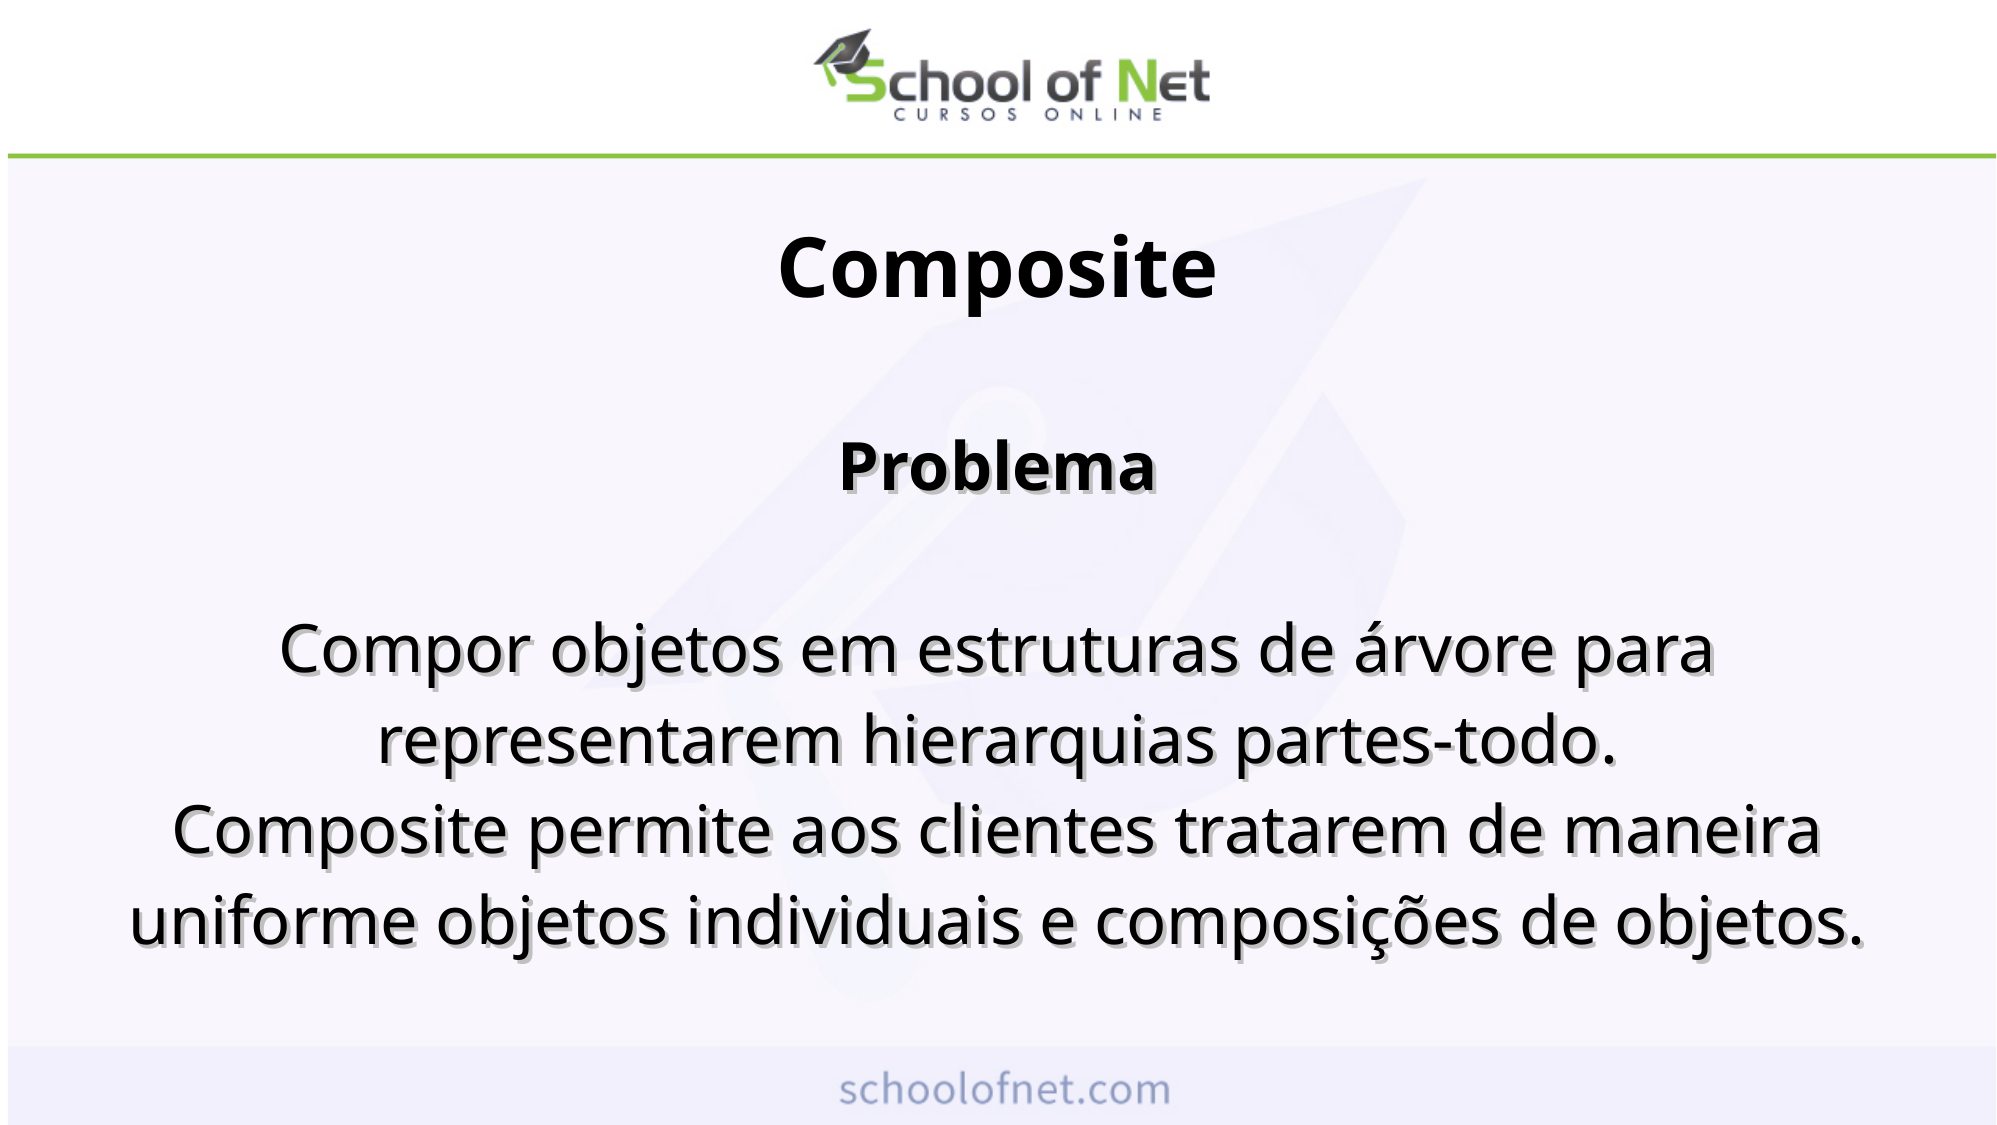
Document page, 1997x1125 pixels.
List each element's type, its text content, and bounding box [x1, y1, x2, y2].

subtitle Problema Compor objetos em estruturas de árvore para representarem hierarquias partes-todo. Composite permite aos clientes tratarem de maneira uniforme objetos individuais e composições de objetos. [99, 377, 1897, 1006]
picture [7, 5, 1997, 1125]
title Composite [99, 171, 1897, 360]
